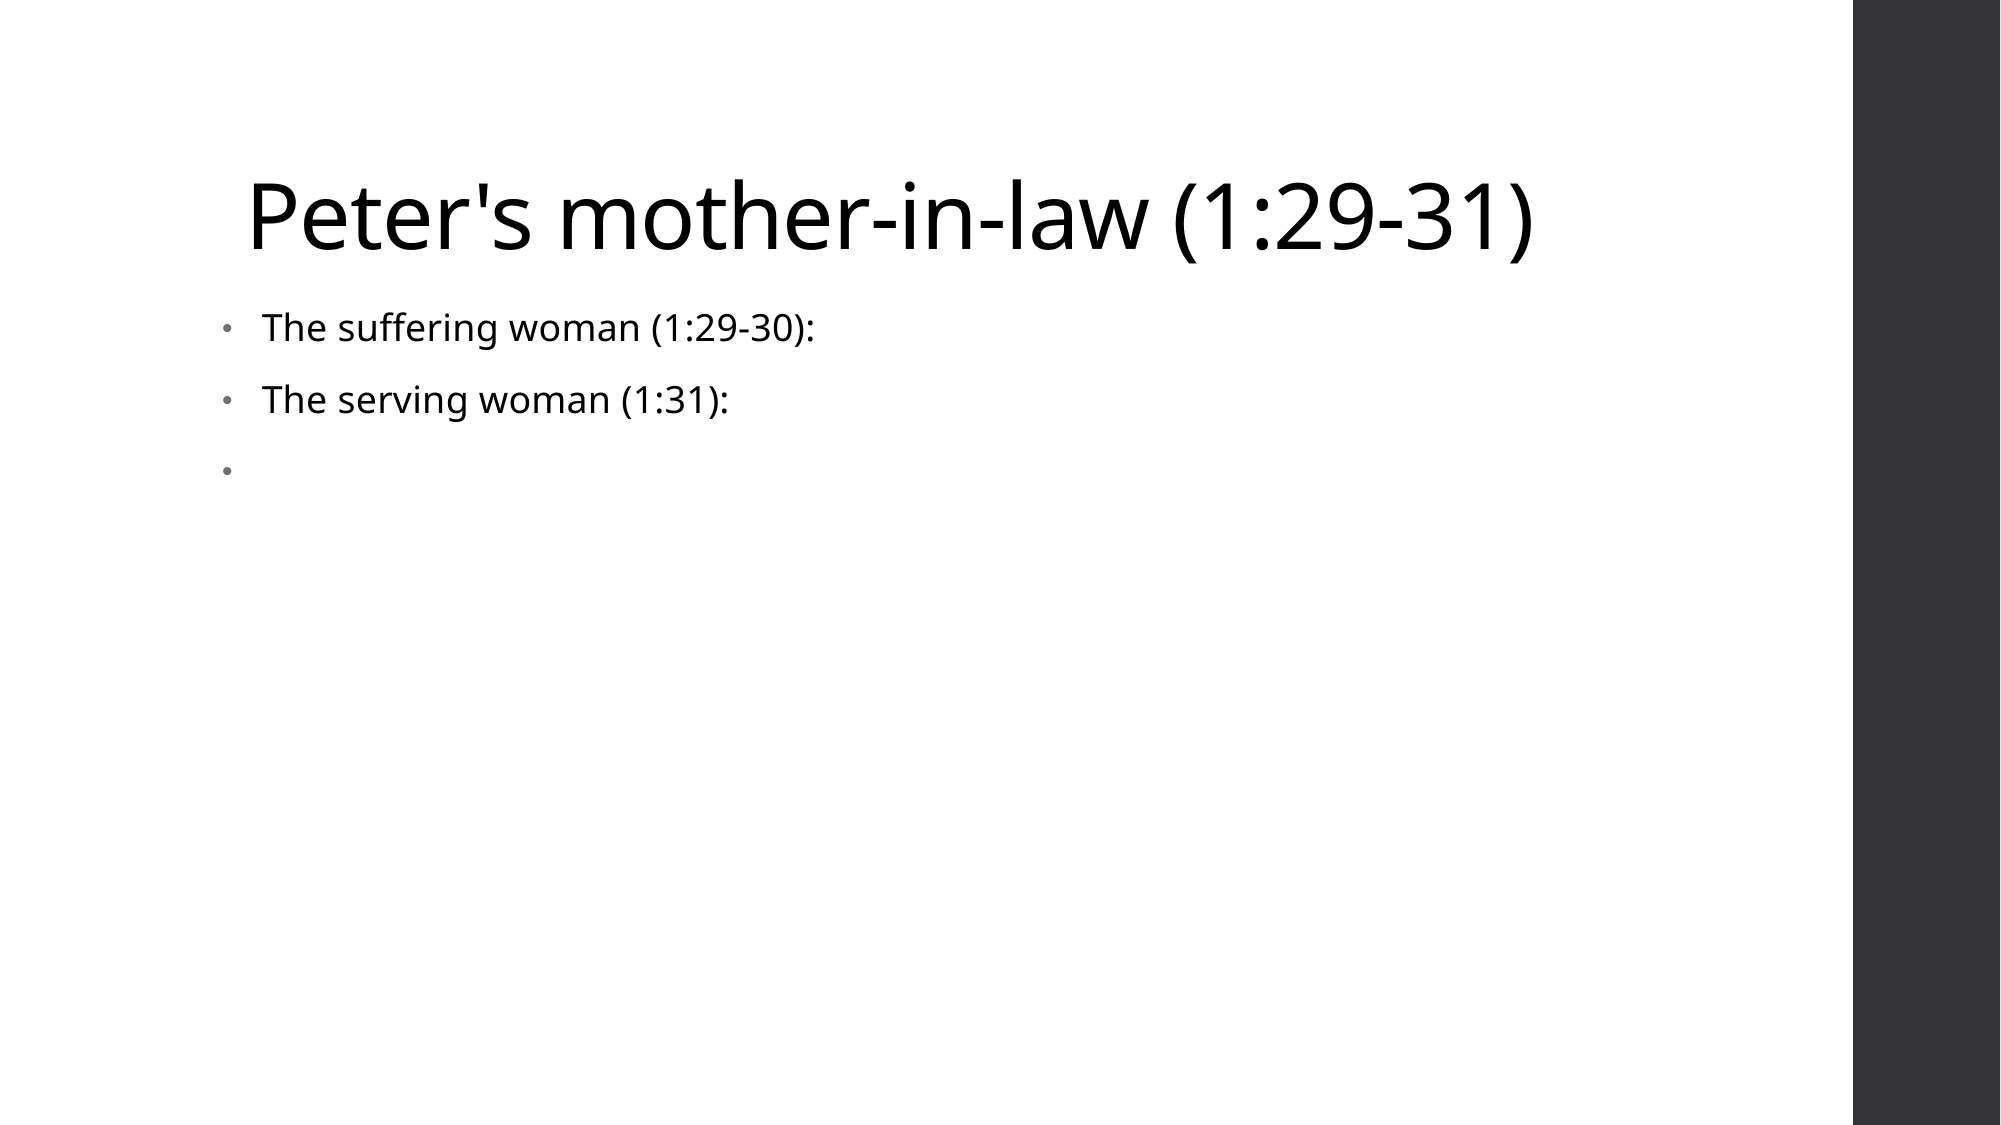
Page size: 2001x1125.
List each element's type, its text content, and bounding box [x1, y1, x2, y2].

title Peter's mother-in-law (1:29-31) [206, 60, 1797, 278]
list The suffering woman (1:29-30): The serving woman (1:31): [206, 299, 1617, 1014]
